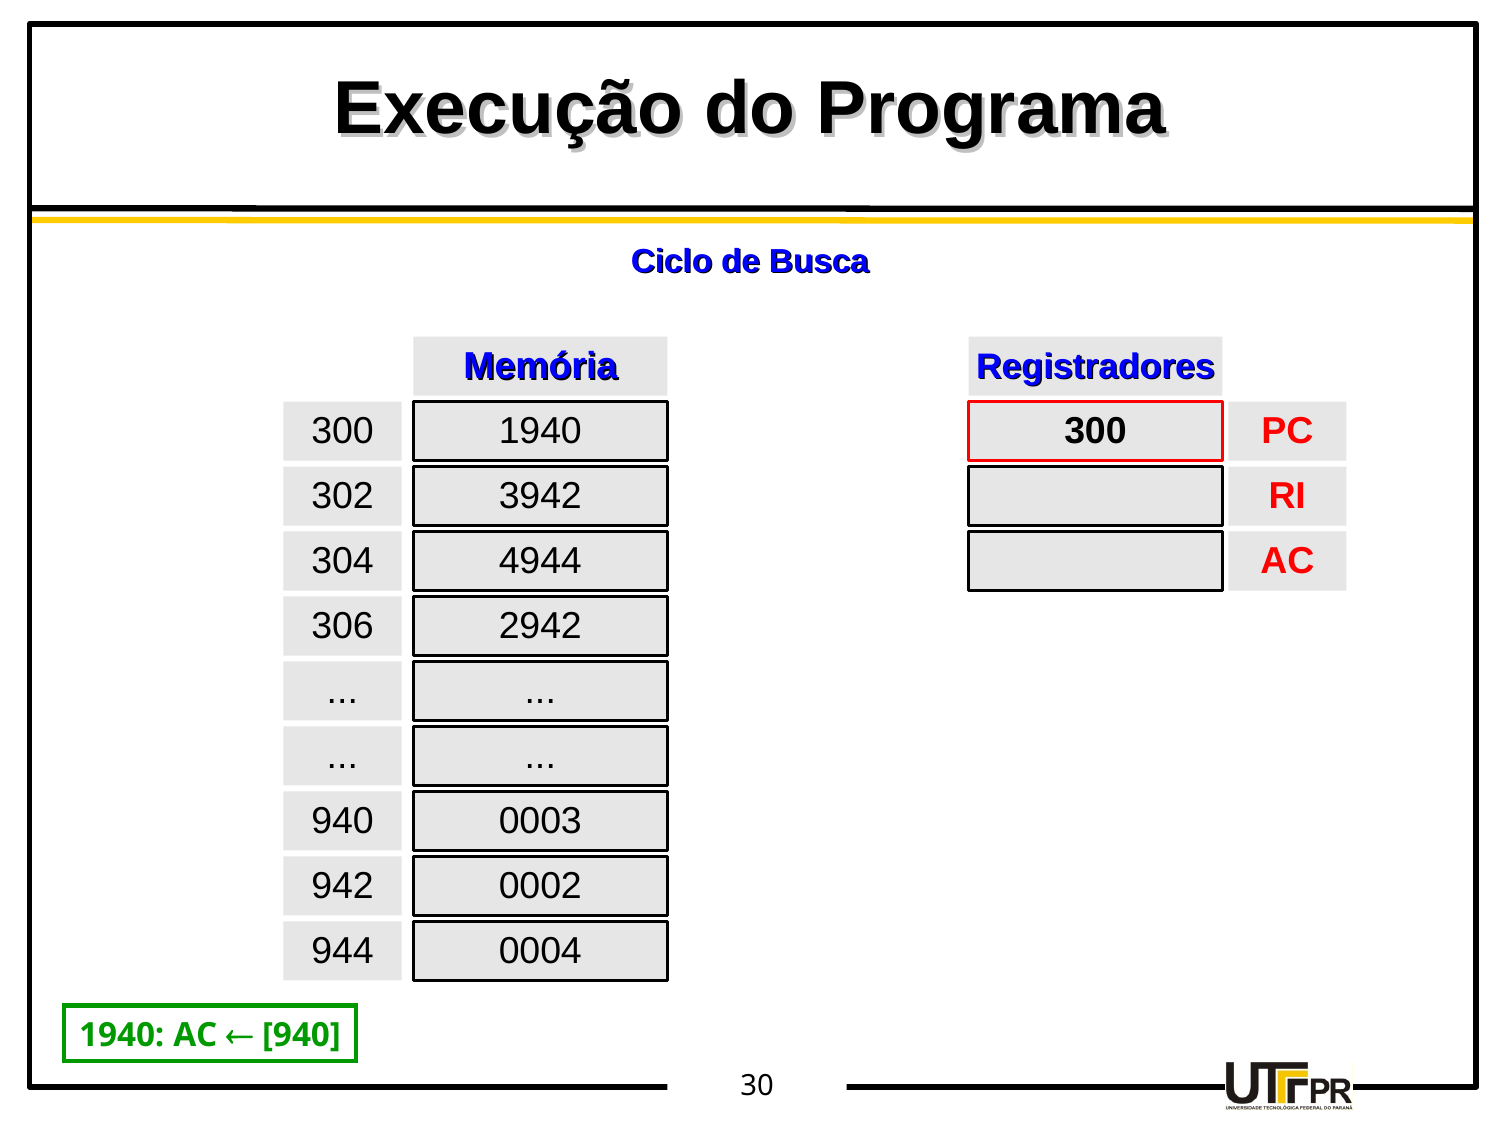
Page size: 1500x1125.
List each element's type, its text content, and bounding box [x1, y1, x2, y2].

text_box ... [413, 726, 668, 786]
text_box Ciclo de Busca [616, 231, 884, 287]
text_box 940 [283, 791, 402, 851]
text_box [968, 531, 1223, 591]
text_box 4944 [413, 531, 668, 591]
text_box ... [283, 661, 402, 721]
text_box 306 [283, 596, 402, 656]
text_box 944 [283, 921, 402, 981]
text_box 0003 [413, 791, 668, 851]
text_box 2942 [413, 596, 668, 656]
text_box 942 [283, 856, 402, 916]
title Execução do Programa [41, 65, 1459, 159]
text_box AC [1228, 531, 1347, 591]
text_box 3942 [413, 466, 668, 526]
text_box 300 [283, 401, 402, 461]
text_box ... [413, 661, 668, 721]
text_box Registradores [968, 336, 1223, 396]
text_box 1940 [413, 401, 668, 461]
text_box [968, 466, 1223, 526]
text_box 1940: AC  [940] [64, 1005, 357, 1061]
text_box 302 [283, 466, 402, 526]
text_box ... [283, 726, 402, 786]
text_box 304 [283, 531, 402, 591]
text_box PC [1228, 401, 1347, 461]
text_box Memória [413, 336, 668, 396]
text_box 0002 [413, 856, 668, 916]
picture [1225, 1062, 1353, 1110]
text_box RI [1228, 466, 1347, 526]
text_box 0004 [413, 921, 668, 981]
text_box 300 [968, 401, 1223, 461]
